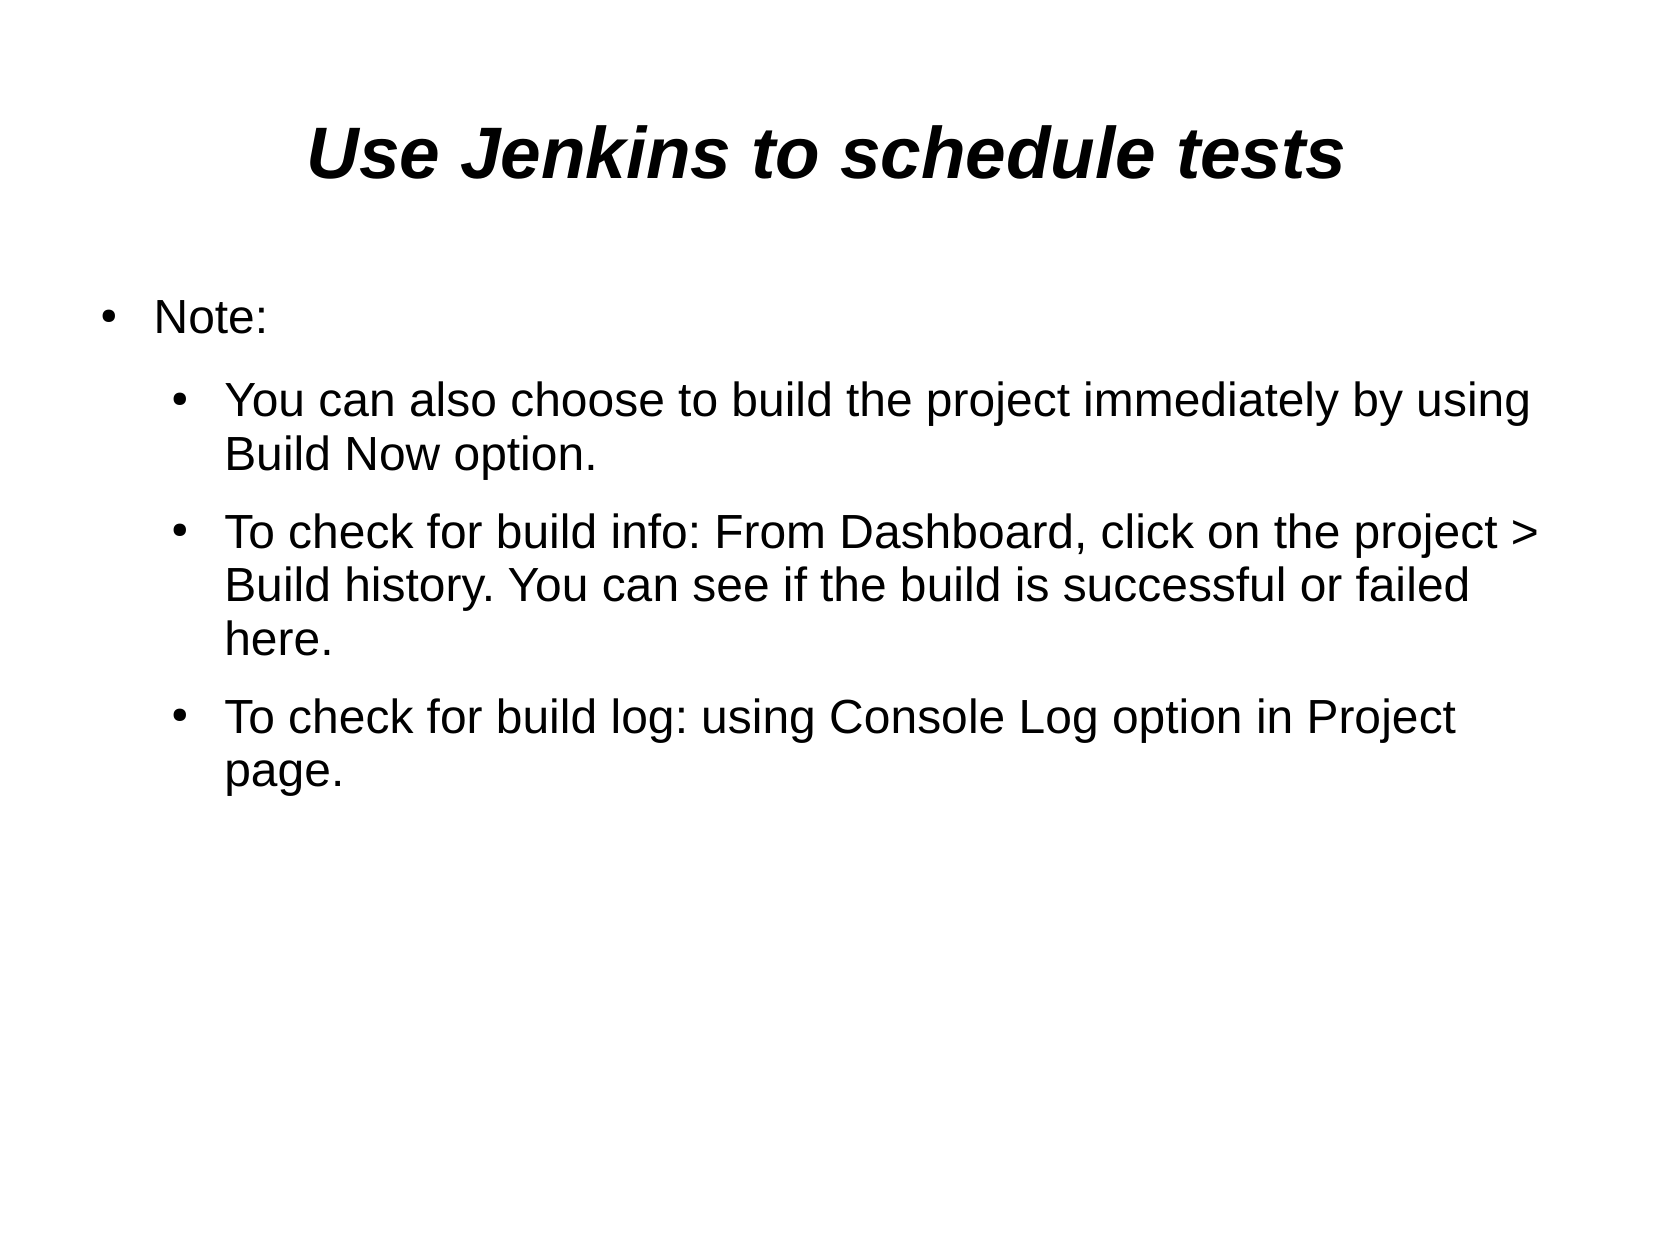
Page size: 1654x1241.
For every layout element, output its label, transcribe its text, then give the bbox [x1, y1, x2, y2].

title Use Jenkins to schedule tests [82, 49, 1571, 257]
list Note: You can also choose to build the project immediately by using Build Now option. To check for build info: From Dashboard, click on the project > Build history. You can see if the build is successful or failed here. To check for build log: using Console Log option in Project page. [82, 290, 1571, 1231]
